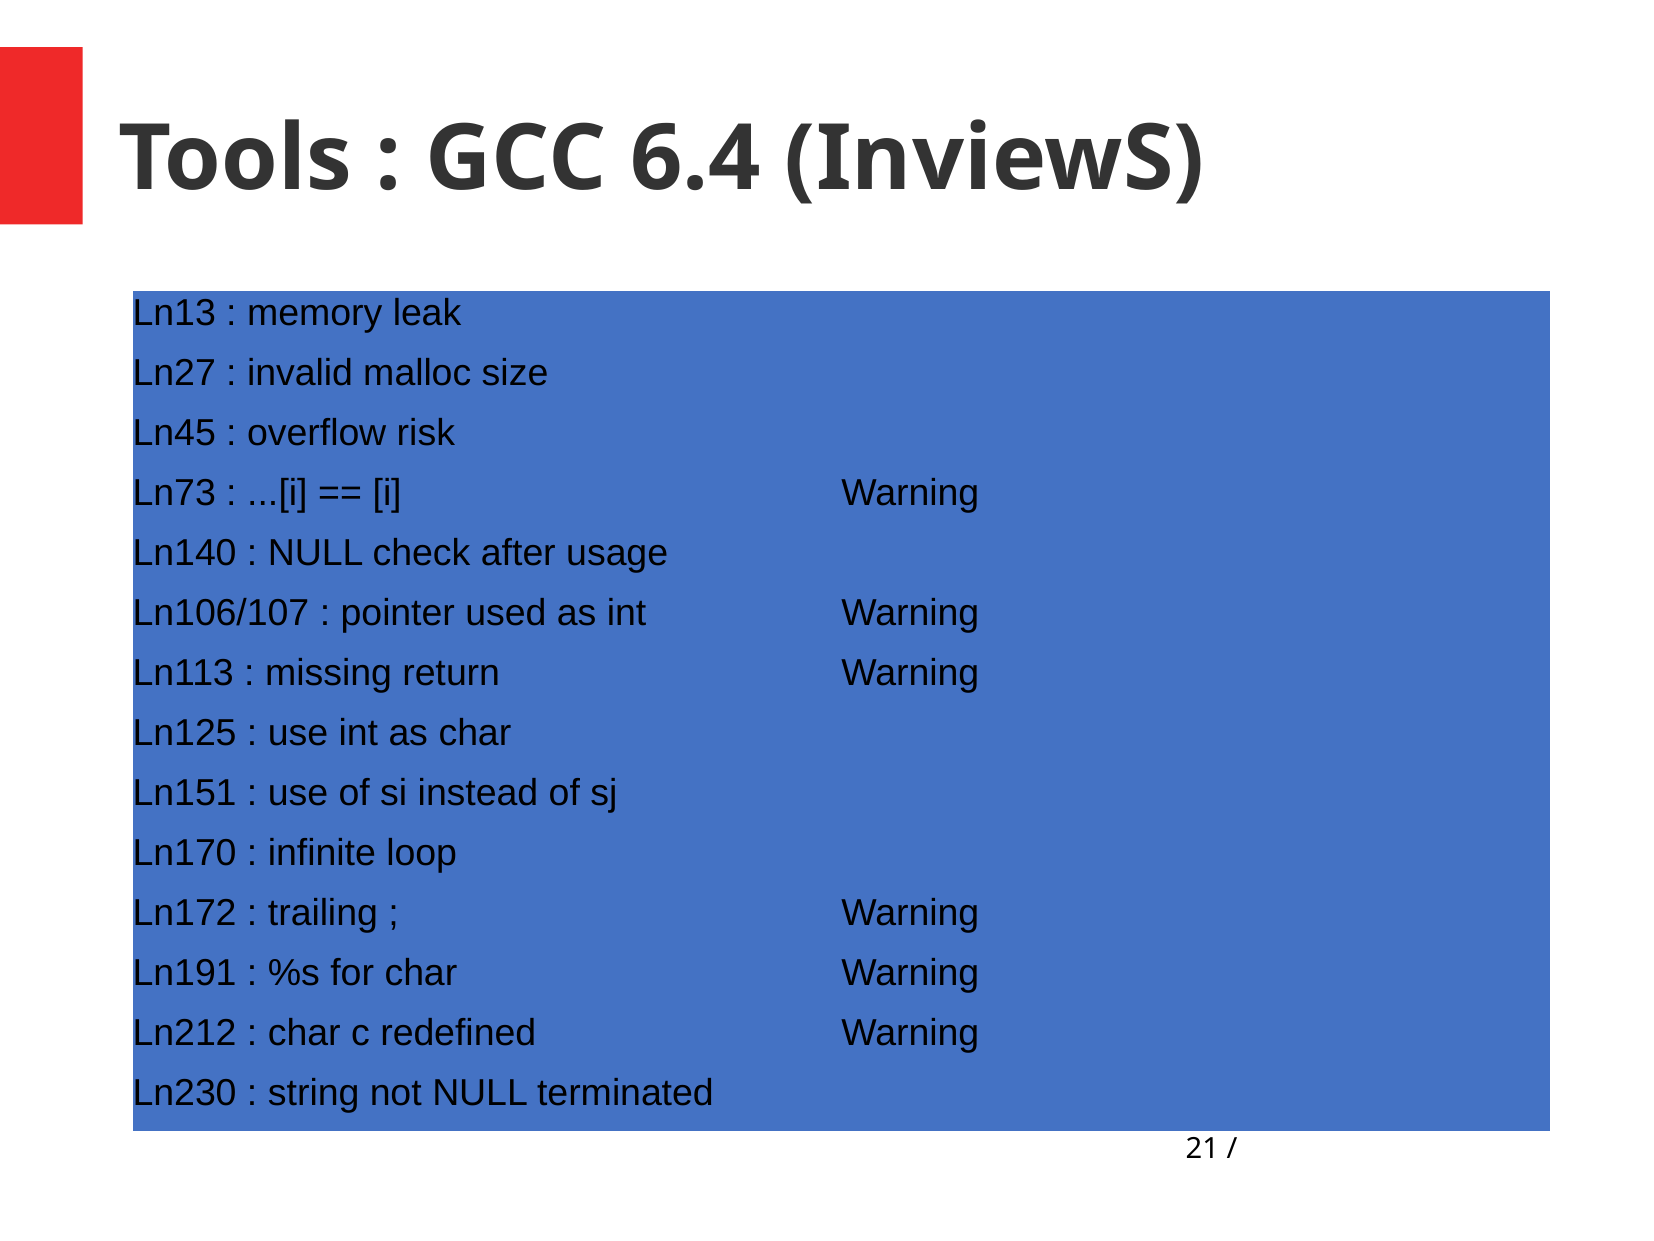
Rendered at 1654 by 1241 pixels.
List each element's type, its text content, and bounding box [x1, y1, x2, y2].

table_cell Ln113 : missing return [133, 651, 841, 711]
table_cell [841, 531, 1550, 591]
table_cell Warning [841, 591, 1550, 651]
table_cell Warning [841, 951, 1550, 1011]
table_cell [841, 831, 1550, 891]
table_cell Ln172 : trailing ; [133, 891, 841, 951]
table_cell Ln27 : invalid malloc size [133, 351, 841, 411]
table_cell Ln140 : NULL check after usage [133, 531, 841, 591]
title Tools : GCC 6.4 (InviewS) [118, 49, 1571, 257]
table_cell [841, 411, 1550, 471]
table_cell [841, 1071, 1550, 1131]
table_cell Ln230 : string not NULL terminated [133, 1071, 841, 1131]
table_cell [841, 771, 1550, 831]
table_header Ln13 : memory leak [133, 291, 841, 351]
table_cell Warning [841, 891, 1550, 951]
table_cell [841, 351, 1550, 411]
table_cell [841, 711, 1550, 771]
table_cell Warning [841, 471, 1550, 531]
table_cell Warning [841, 1011, 1550, 1071]
table_cell Ln151 : use of si instead of sj [133, 771, 841, 831]
table_cell Ln73 : ...[i] == [i] [133, 471, 841, 531]
table_header [841, 291, 1550, 351]
table_cell Ln45 : overflow risk [133, 411, 841, 471]
table_cell Ln212 : char c redefined [133, 1011, 841, 1071]
table_cell Warning [841, 651, 1550, 711]
table_cell Ln191 : %s for char [133, 951, 841, 1011]
table_cell Ln125 : use int as char [133, 711, 841, 771]
table_cell Ln106/107 : pointer used as int [133, 591, 841, 651]
text_box / [1185, 1129, 1571, 1216]
table_cell Ln170 : infinite loop [133, 831, 841, 891]
